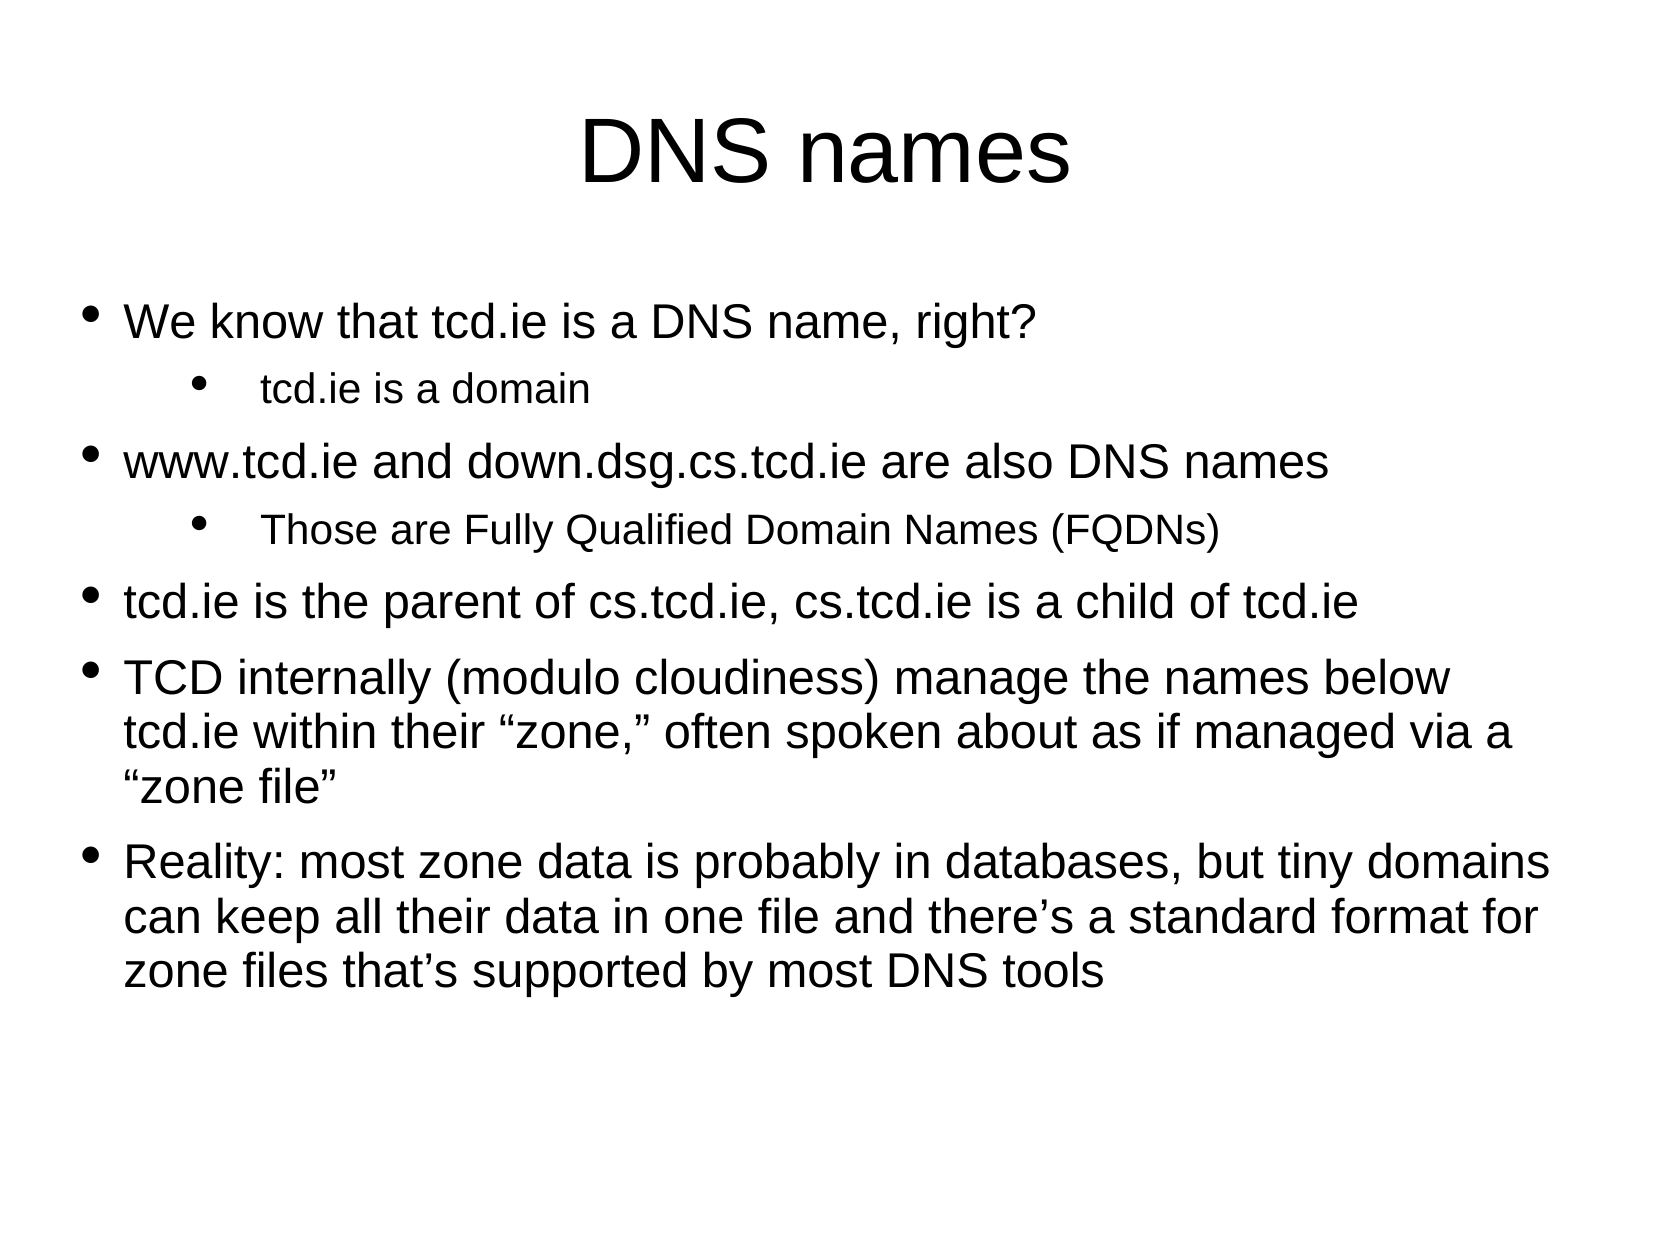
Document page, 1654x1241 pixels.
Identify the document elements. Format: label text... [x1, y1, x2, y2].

title DNS names [82, 49, 1569, 255]
list We know that tcd.ie is a DNS name, right? tcd.ie is a domain www.tcd.ie and down.dsg.cs.tcd.ie are also DNS names Those are Fully Qualified Domain Names (FQDNs) tcd.ie is the parent of cs.tcd.ie, cs.tcd.ie is a child of tcd.ie TCD internally (modulo cloudiness) manage the names below tcd.ie within their “zone,” often spoken about as if managed via a “zone file” Reality: most zone data is probably in databases, but tiny domains can keep all their data in one file and there’s a standard format for zone files that’s supported by most DNS tools [82, 290, 1569, 1008]
